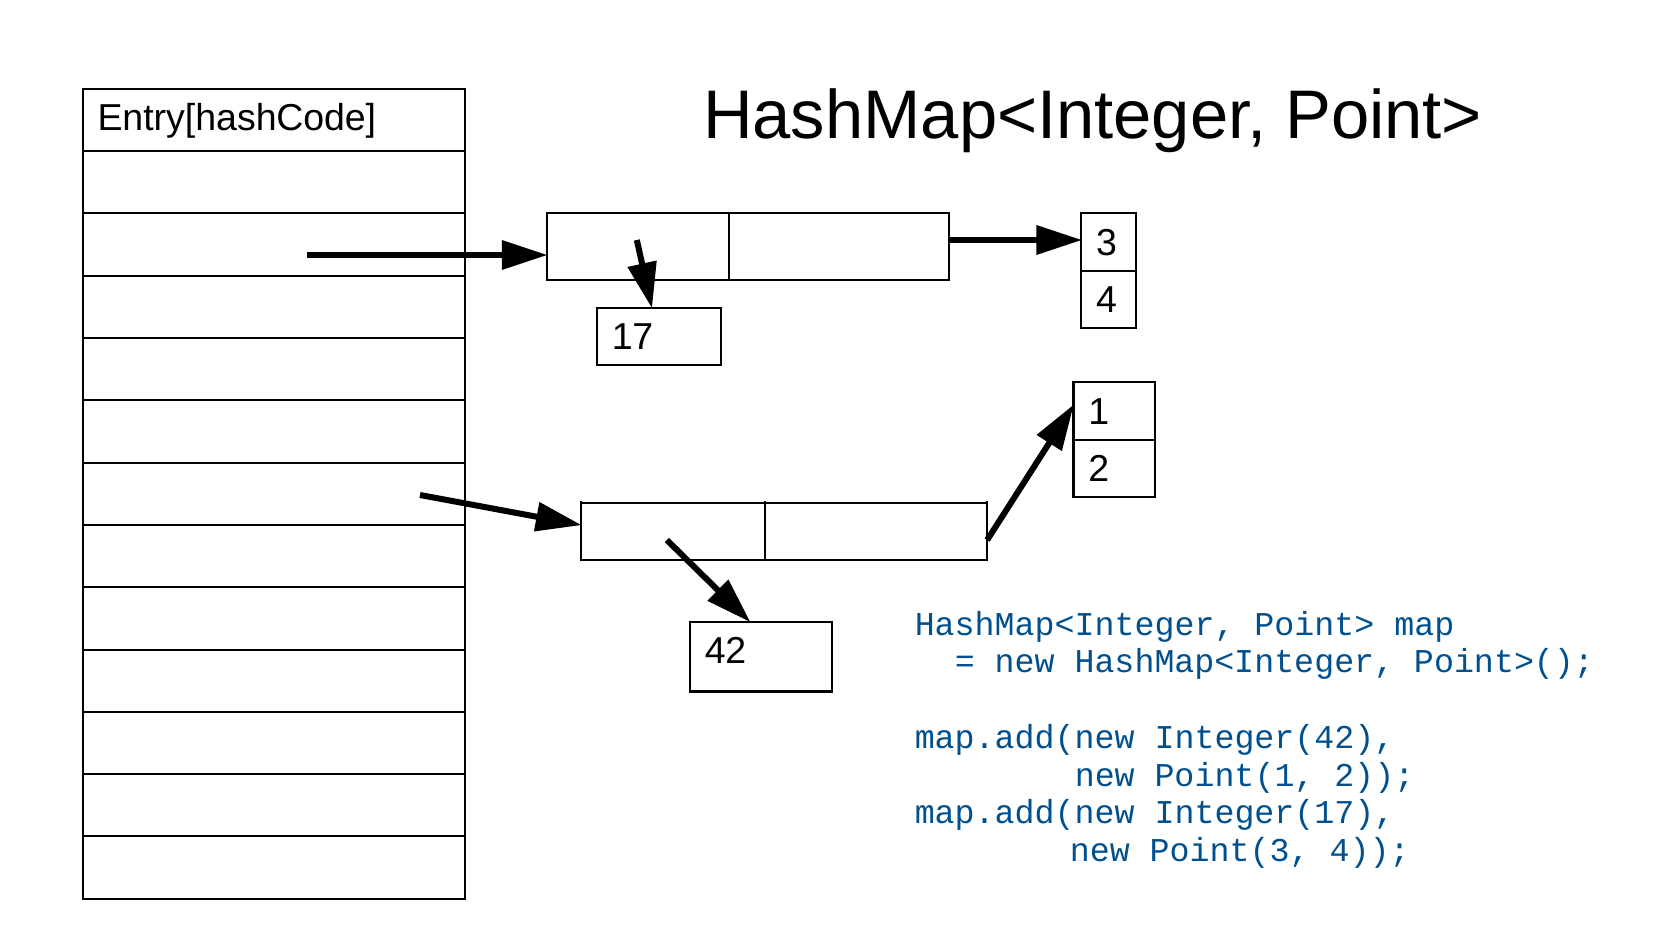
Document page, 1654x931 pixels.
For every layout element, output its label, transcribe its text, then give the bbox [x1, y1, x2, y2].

title HashMap<Integer, Point> [615, 37, 1571, 193]
table_cell 2 [1075, 441, 1154, 496]
table_header [730, 214, 948, 279]
table_cell [84, 713, 464, 773]
table_header [548, 214, 728, 279]
table_header Entry[hashCode] [84, 90, 464, 150]
table_header 1 [1075, 383, 1154, 439]
table_cell [84, 401, 464, 462]
table_header 42 [691, 623, 831, 690]
text_box HashMap<Integer, Point> map = new HashMap<Integer, Point>(); map.add(new Integer(42), new Point(1, 2)); map.add(new Integer(17), new Point(3, 4)); [900, 600, 1651, 931]
table_cell [84, 526, 464, 586]
table_cell [84, 588, 464, 649]
table_cell [84, 152, 464, 212]
table_header [766, 504, 986, 559]
table_cell [84, 651, 464, 711]
table_cell [84, 277, 464, 337]
table_cell 4 [1082, 272, 1135, 327]
table_header [582, 504, 764, 559]
table_cell [84, 837, 464, 898]
table_cell [84, 214, 464, 275]
table_cell [84, 339, 464, 399]
table_cell [84, 464, 464, 524]
table_header 3 [1082, 214, 1135, 270]
table_header 17 [598, 309, 720, 364]
table_cell [84, 775, 464, 835]
